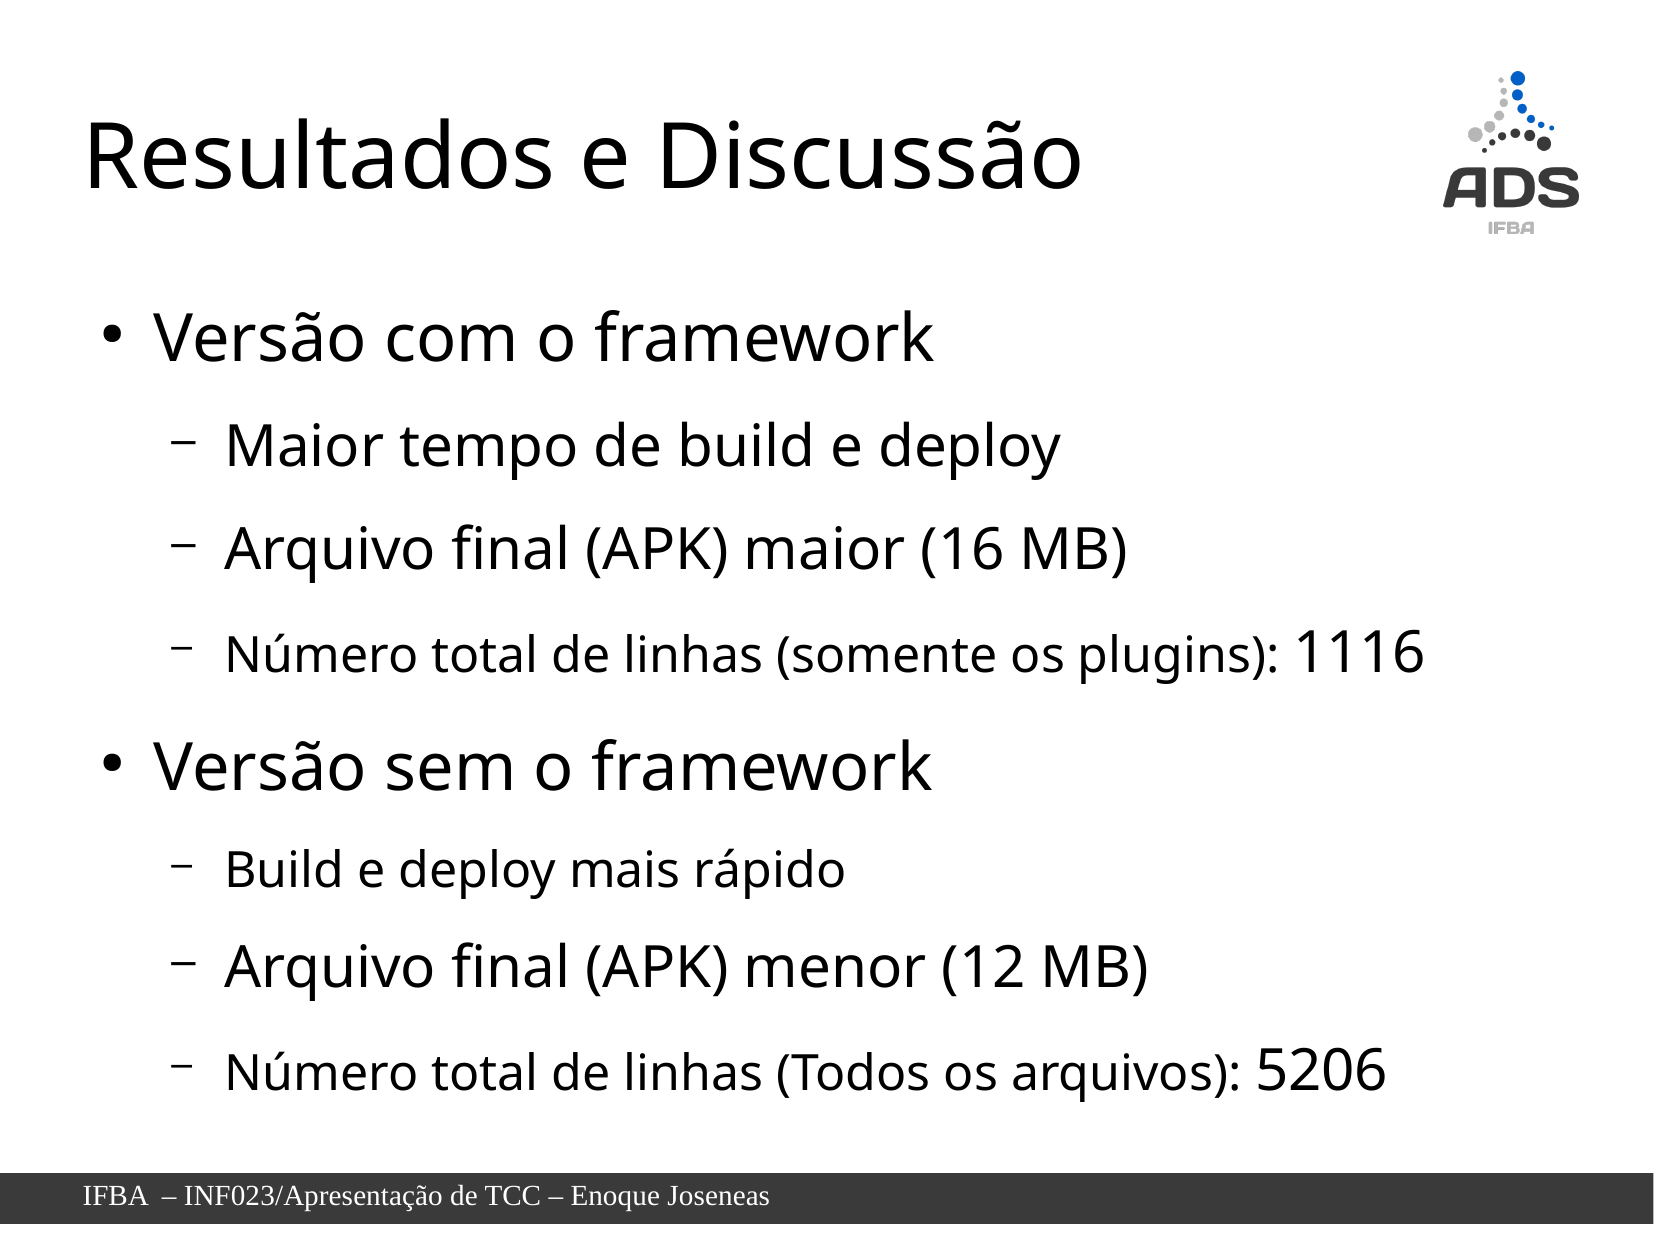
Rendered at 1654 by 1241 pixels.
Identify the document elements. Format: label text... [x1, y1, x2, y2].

title Resultados e Discussão [82, 49, 1426, 257]
list Versão com o framework Maior tempo de build e deploy Arquivo final (APK) maior (16 MB) Número total de linhas (somente os plugins): 1116 Versão sem o framework Build e deploy mais rápido Arquivo final (APK) menor (12 MB) Número total de linhas (Todos os arquivos): 5206 [82, 290, 1571, 1156]
picture [1443, 71, 1579, 234]
